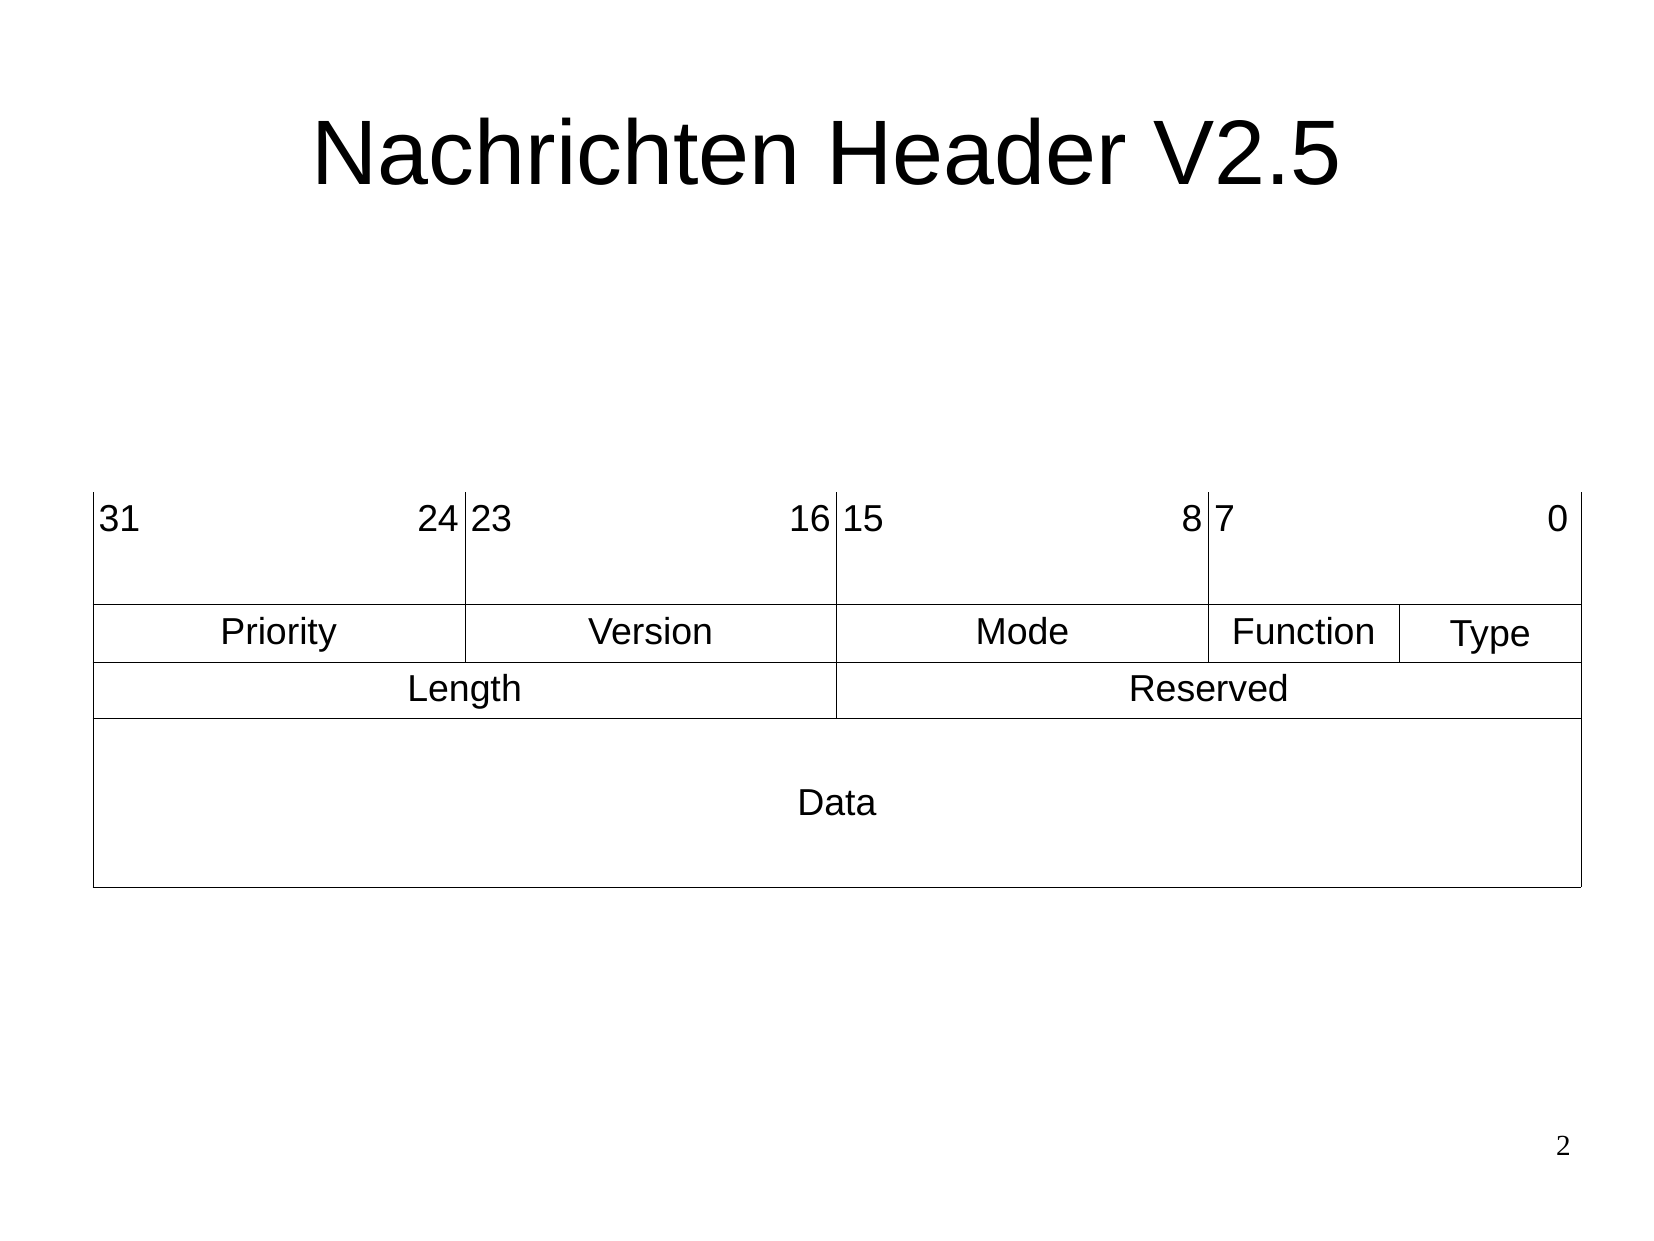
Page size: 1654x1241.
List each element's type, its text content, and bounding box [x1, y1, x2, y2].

table_header 15 [837, 492, 1022, 548]
table_cell Function [1209, 605, 1399, 662]
table_cell Reserved [837, 663, 1581, 718]
table_header 31 [94, 492, 279, 548]
table_cell [94, 548, 465, 604]
table_cell [466, 548, 836, 604]
table_header 24 [279, 492, 465, 548]
table_header 16 [651, 492, 836, 548]
table_cell Version [466, 605, 836, 662]
table_header 8 [1022, 492, 1208, 548]
table_cell [1209, 548, 1581, 604]
title Nachrichten Header V2.5 [82, 49, 1571, 257]
table_cell Mode [837, 605, 1208, 662]
table_cell [837, 548, 1208, 604]
table_cell Data [94, 719, 1581, 887]
table_cell Length [94, 663, 836, 718]
table_cell Type [1400, 605, 1581, 662]
table_header 7 [1209, 492, 1534, 548]
table_cell Priority [94, 605, 465, 662]
table_header 0 [1535, 492, 1581, 548]
table_header 23 [466, 492, 651, 548]
